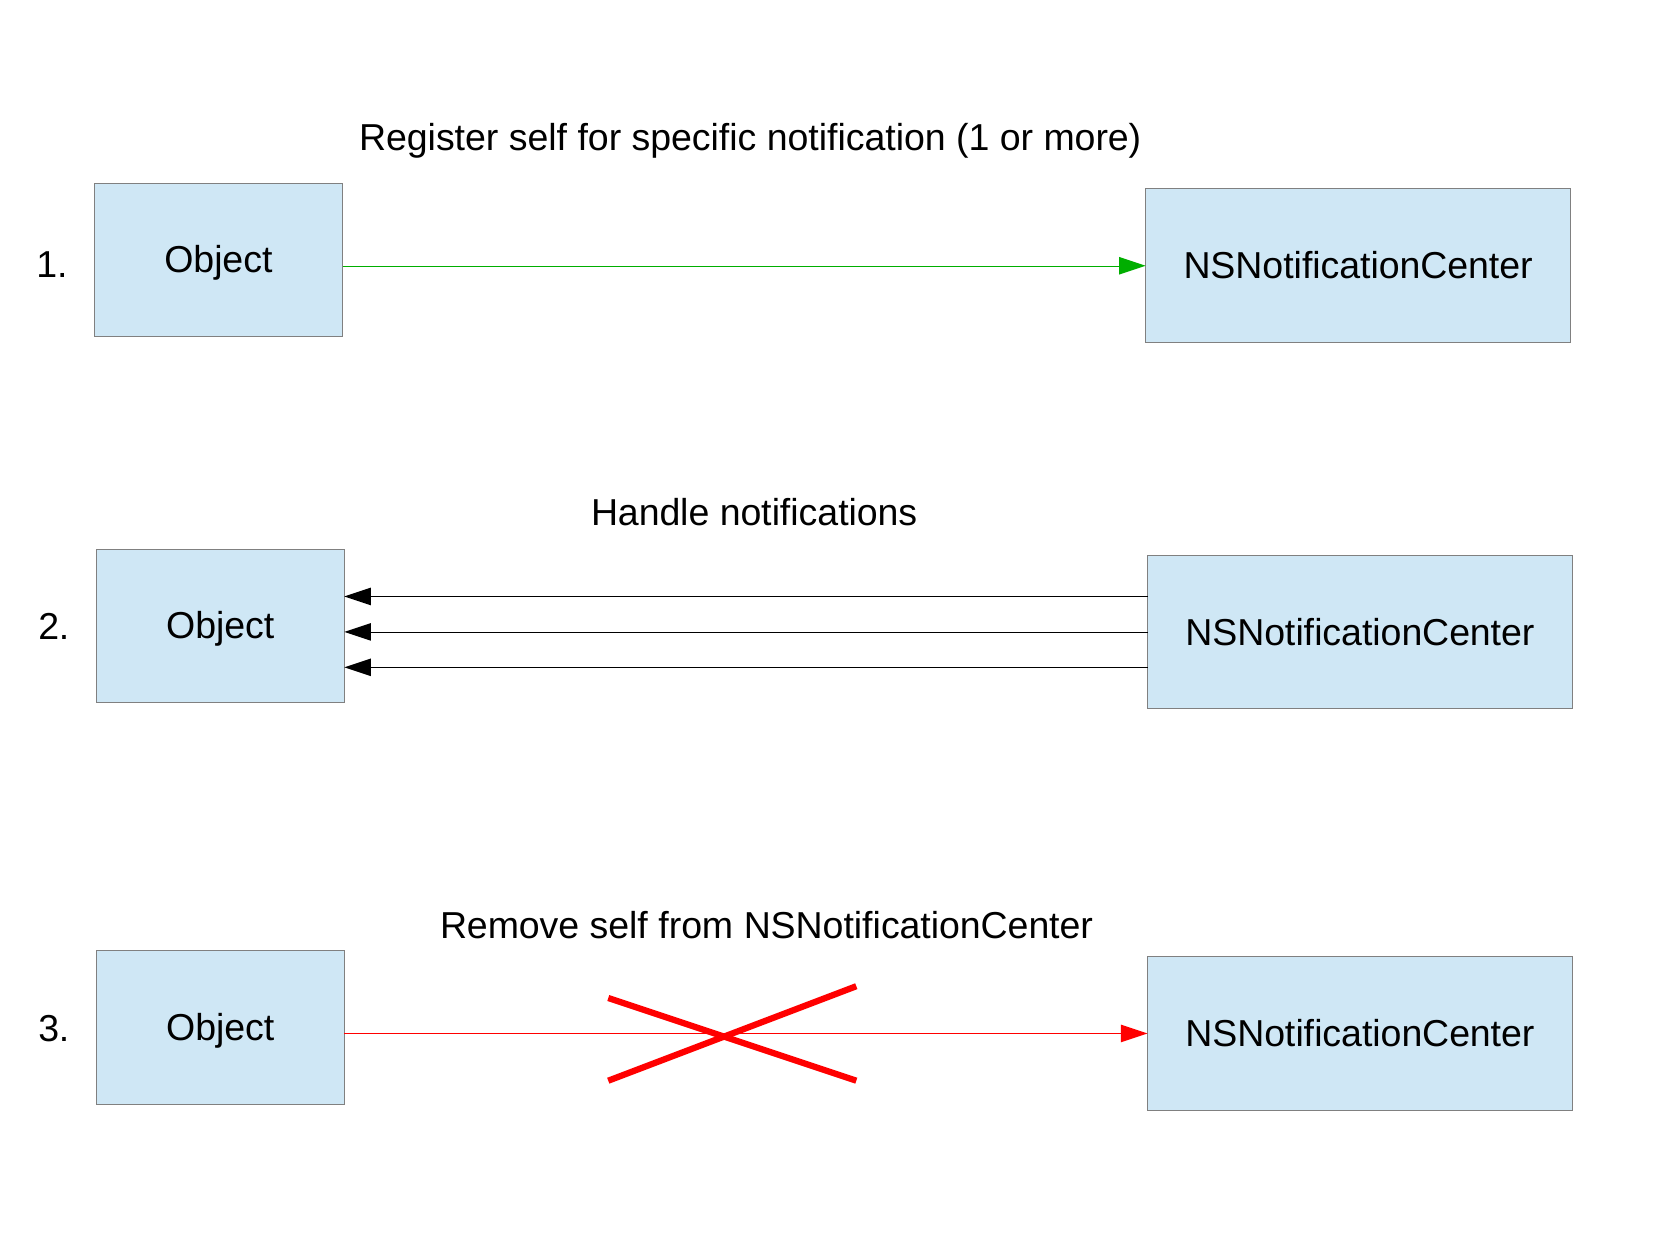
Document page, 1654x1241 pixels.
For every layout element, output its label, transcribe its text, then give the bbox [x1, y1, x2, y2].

text_box Register self for specific notification (1 or more) [344, 108, 1158, 166]
text_box NSNotificationCenter [1147, 956, 1573, 1111]
text_box NSNotificationCenter [1147, 555, 1573, 709]
text_box 1. [21, 236, 83, 294]
text_box Object [96, 950, 345, 1105]
text_box 3. [23, 1000, 85, 1058]
text_box Object [94, 183, 343, 337]
text_box NSNotificationCenter [1145, 188, 1571, 343]
text_box Remove self from NSNotificationCenter [425, 897, 1110, 955]
text_box Object [96, 549, 345, 703]
text_box 2. [23, 598, 85, 656]
text_box Handle notifications [576, 484, 934, 542]
